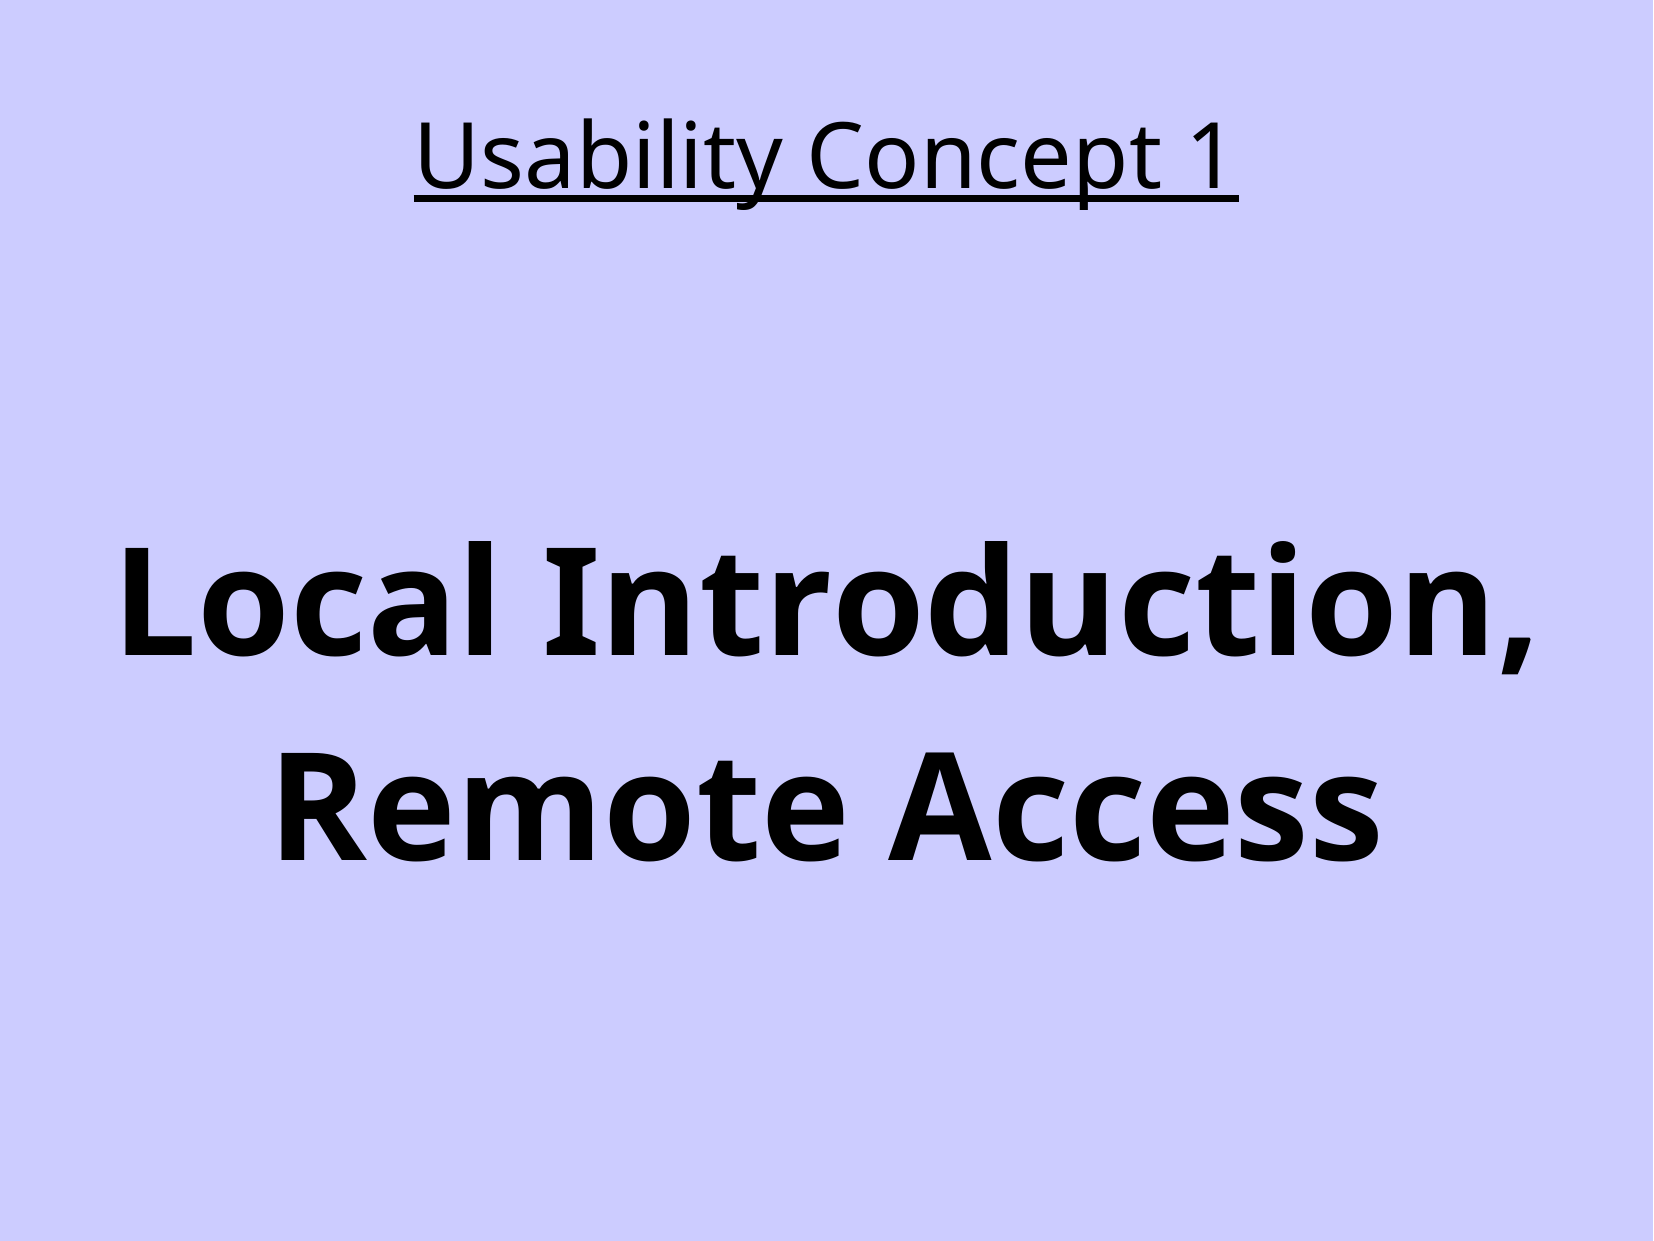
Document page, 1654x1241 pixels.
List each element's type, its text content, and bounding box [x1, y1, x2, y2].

subtitle Local Introduction, Remote Access [82, 297, 1571, 1102]
title Usability Concept 1 [82, 49, 1571, 257]
